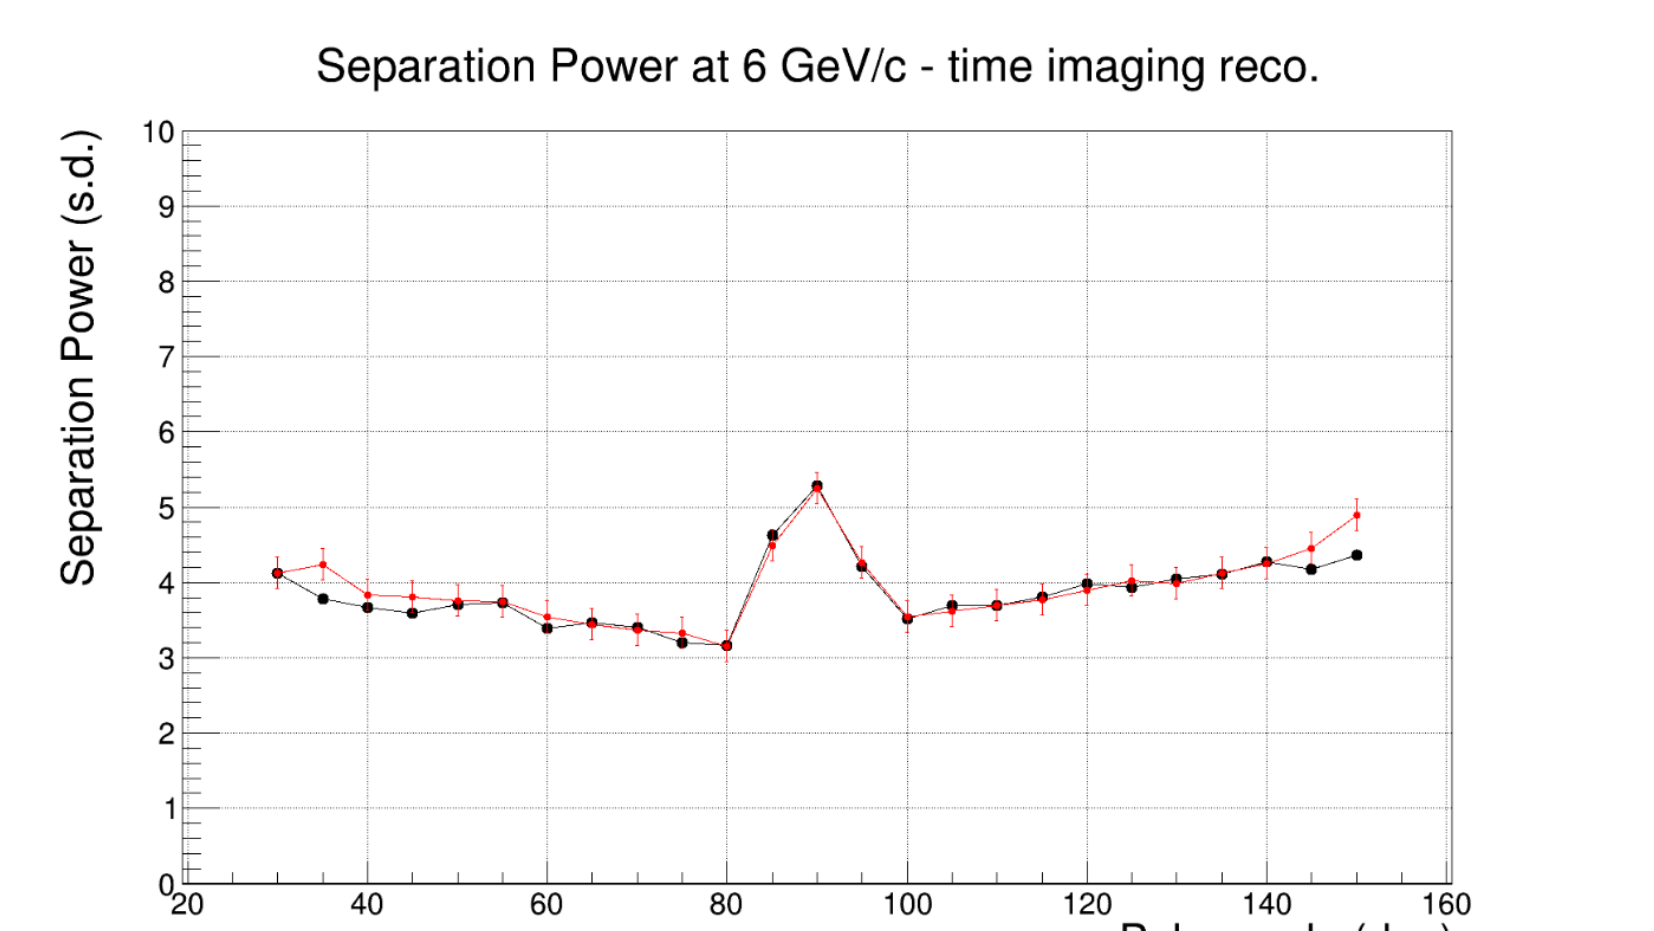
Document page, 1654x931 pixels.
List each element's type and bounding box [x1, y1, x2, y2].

picture [37, 37, 1490, 931]
